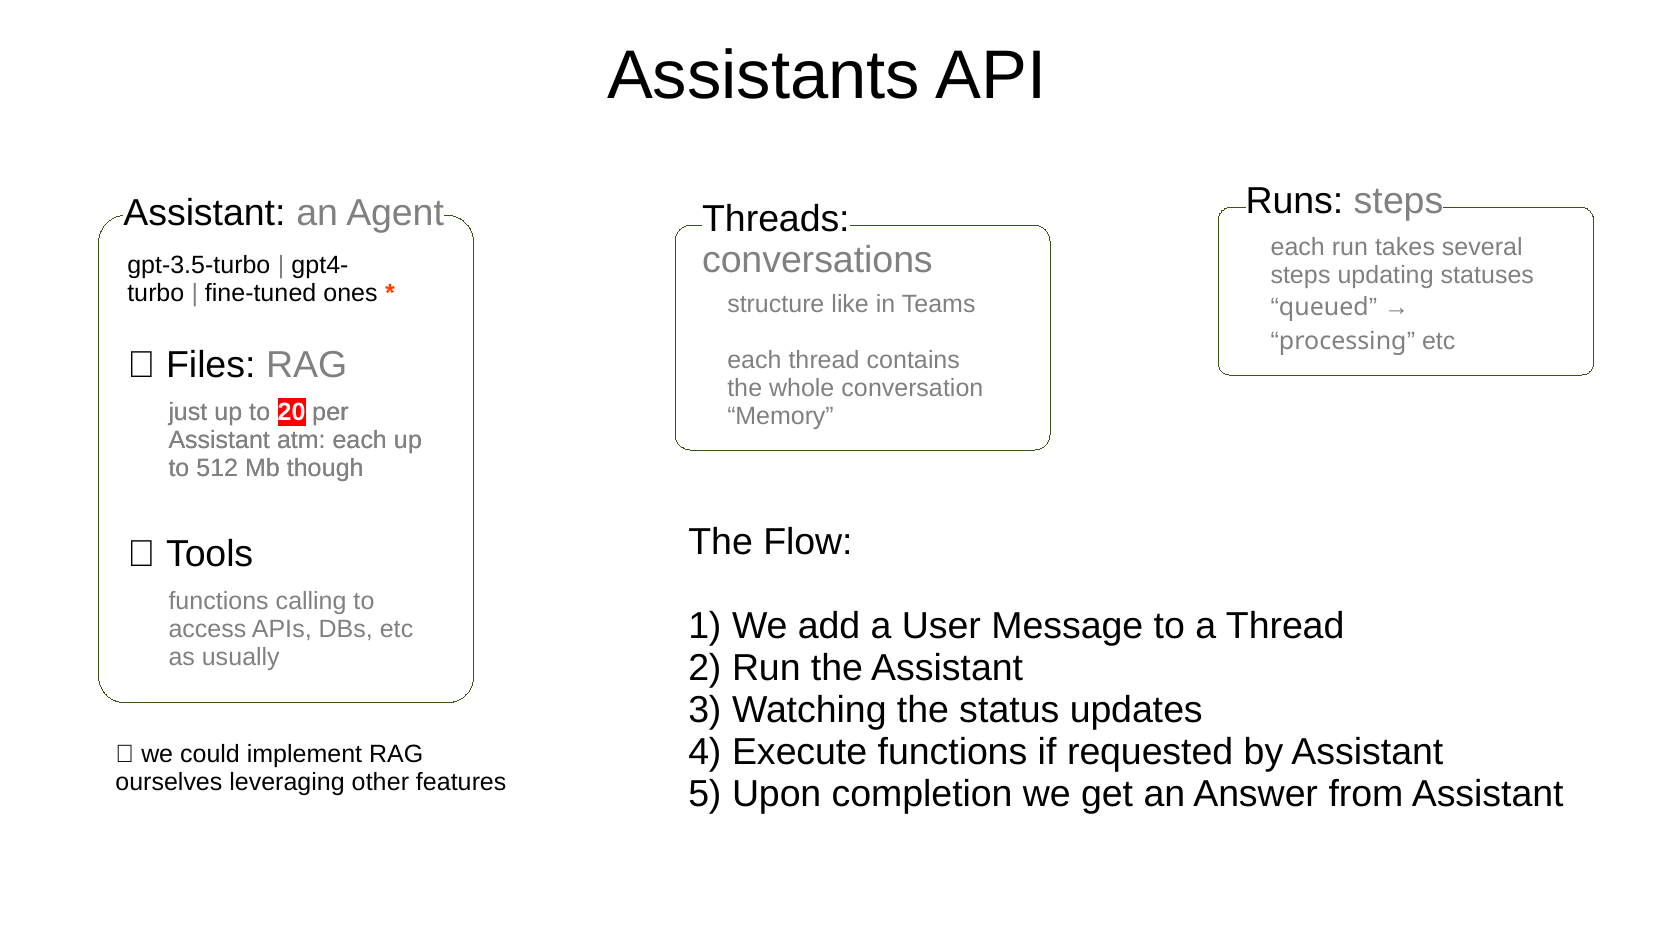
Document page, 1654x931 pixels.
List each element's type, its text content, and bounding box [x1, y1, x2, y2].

text_box [98, 221, 474, 703]
text_box Assistant: an Agent [108, 183, 484, 249]
text_box Runs: steps [1230, 172, 1519, 271]
text_box 📁 Files: RAG [112, 335, 419, 393]
text_box 🔎 Tools [112, 524, 419, 582]
text_box each run takes several steps updating statuses “queued” → “processing” etc [1255, 225, 1556, 357]
text_box just up to 20 per Assistant atm: each up to 512 Mb though [153, 390, 454, 490]
title Assistants API [82, 36, 1571, 114]
text_box [1218, 207, 1594, 376]
text_box Threads: conversations [687, 189, 976, 289]
text_box [675, 225, 1051, 451]
text_box functions calling to access APIs, DBs, etc as usually [153, 579, 454, 679]
text_box 📝 we could implement RAG ourselves leveraging other features [100, 732, 526, 804]
text_box The Flow: 1) We add a User Message to a Thread 2) Run the Assistant 3) Watching the status updates 4) Execute functions if requested by Assistant 5) Upon completion we get an Answer from Assistant [673, 513, 1579, 822]
text_box gpt-3.5-turbo | gpt4-turbo | fine-tuned ones * [112, 249, 413, 319]
text_box structure like in Teams each thread contains the whole conversation “Memory” [712, 282, 1013, 438]
